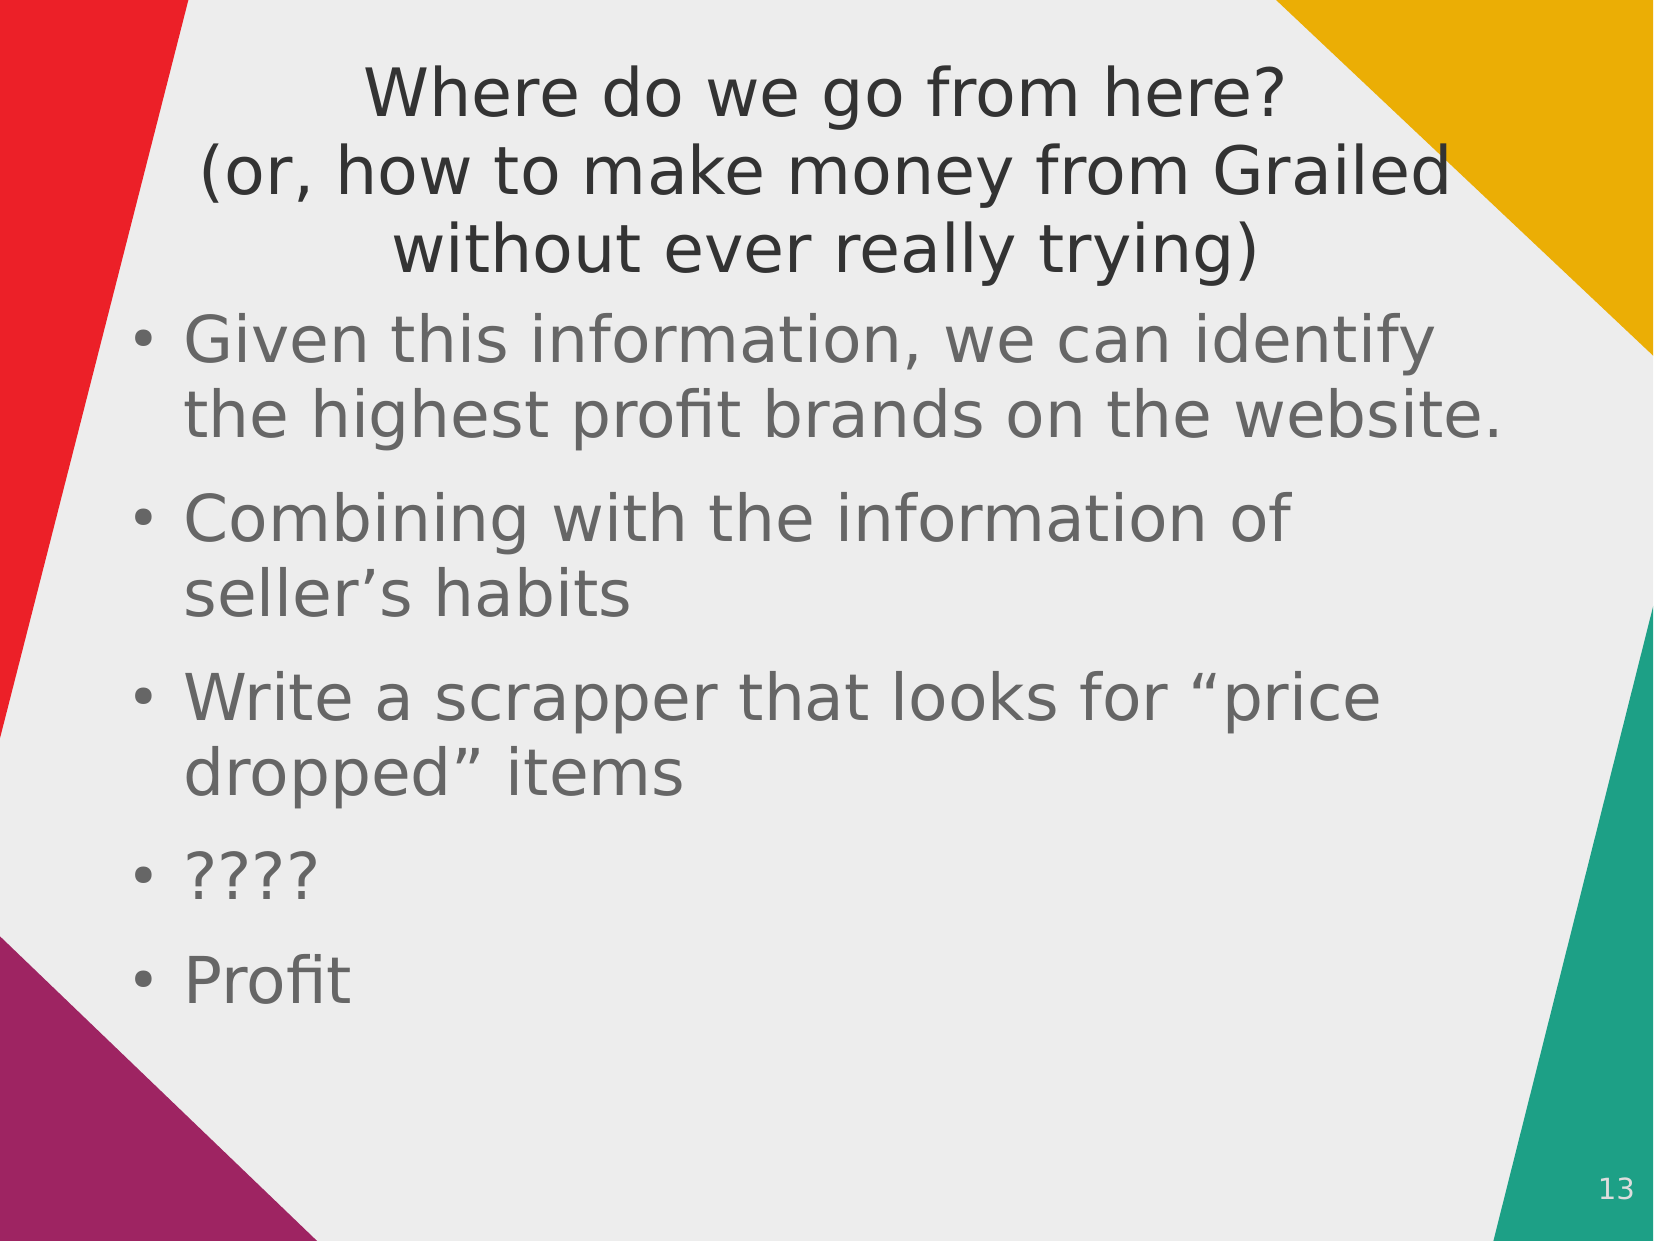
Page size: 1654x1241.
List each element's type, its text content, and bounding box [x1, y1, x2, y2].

list Given this information, we can identify the highest profit brands on the website. Combining with the information of seller’s habits Write a scrapper that looks for “price dropped” items ???? Profit [114, 302, 1539, 1033]
title Where do we go from here? (or, how to make money from Grailed without ever really trying) [114, 54, 1539, 289]
